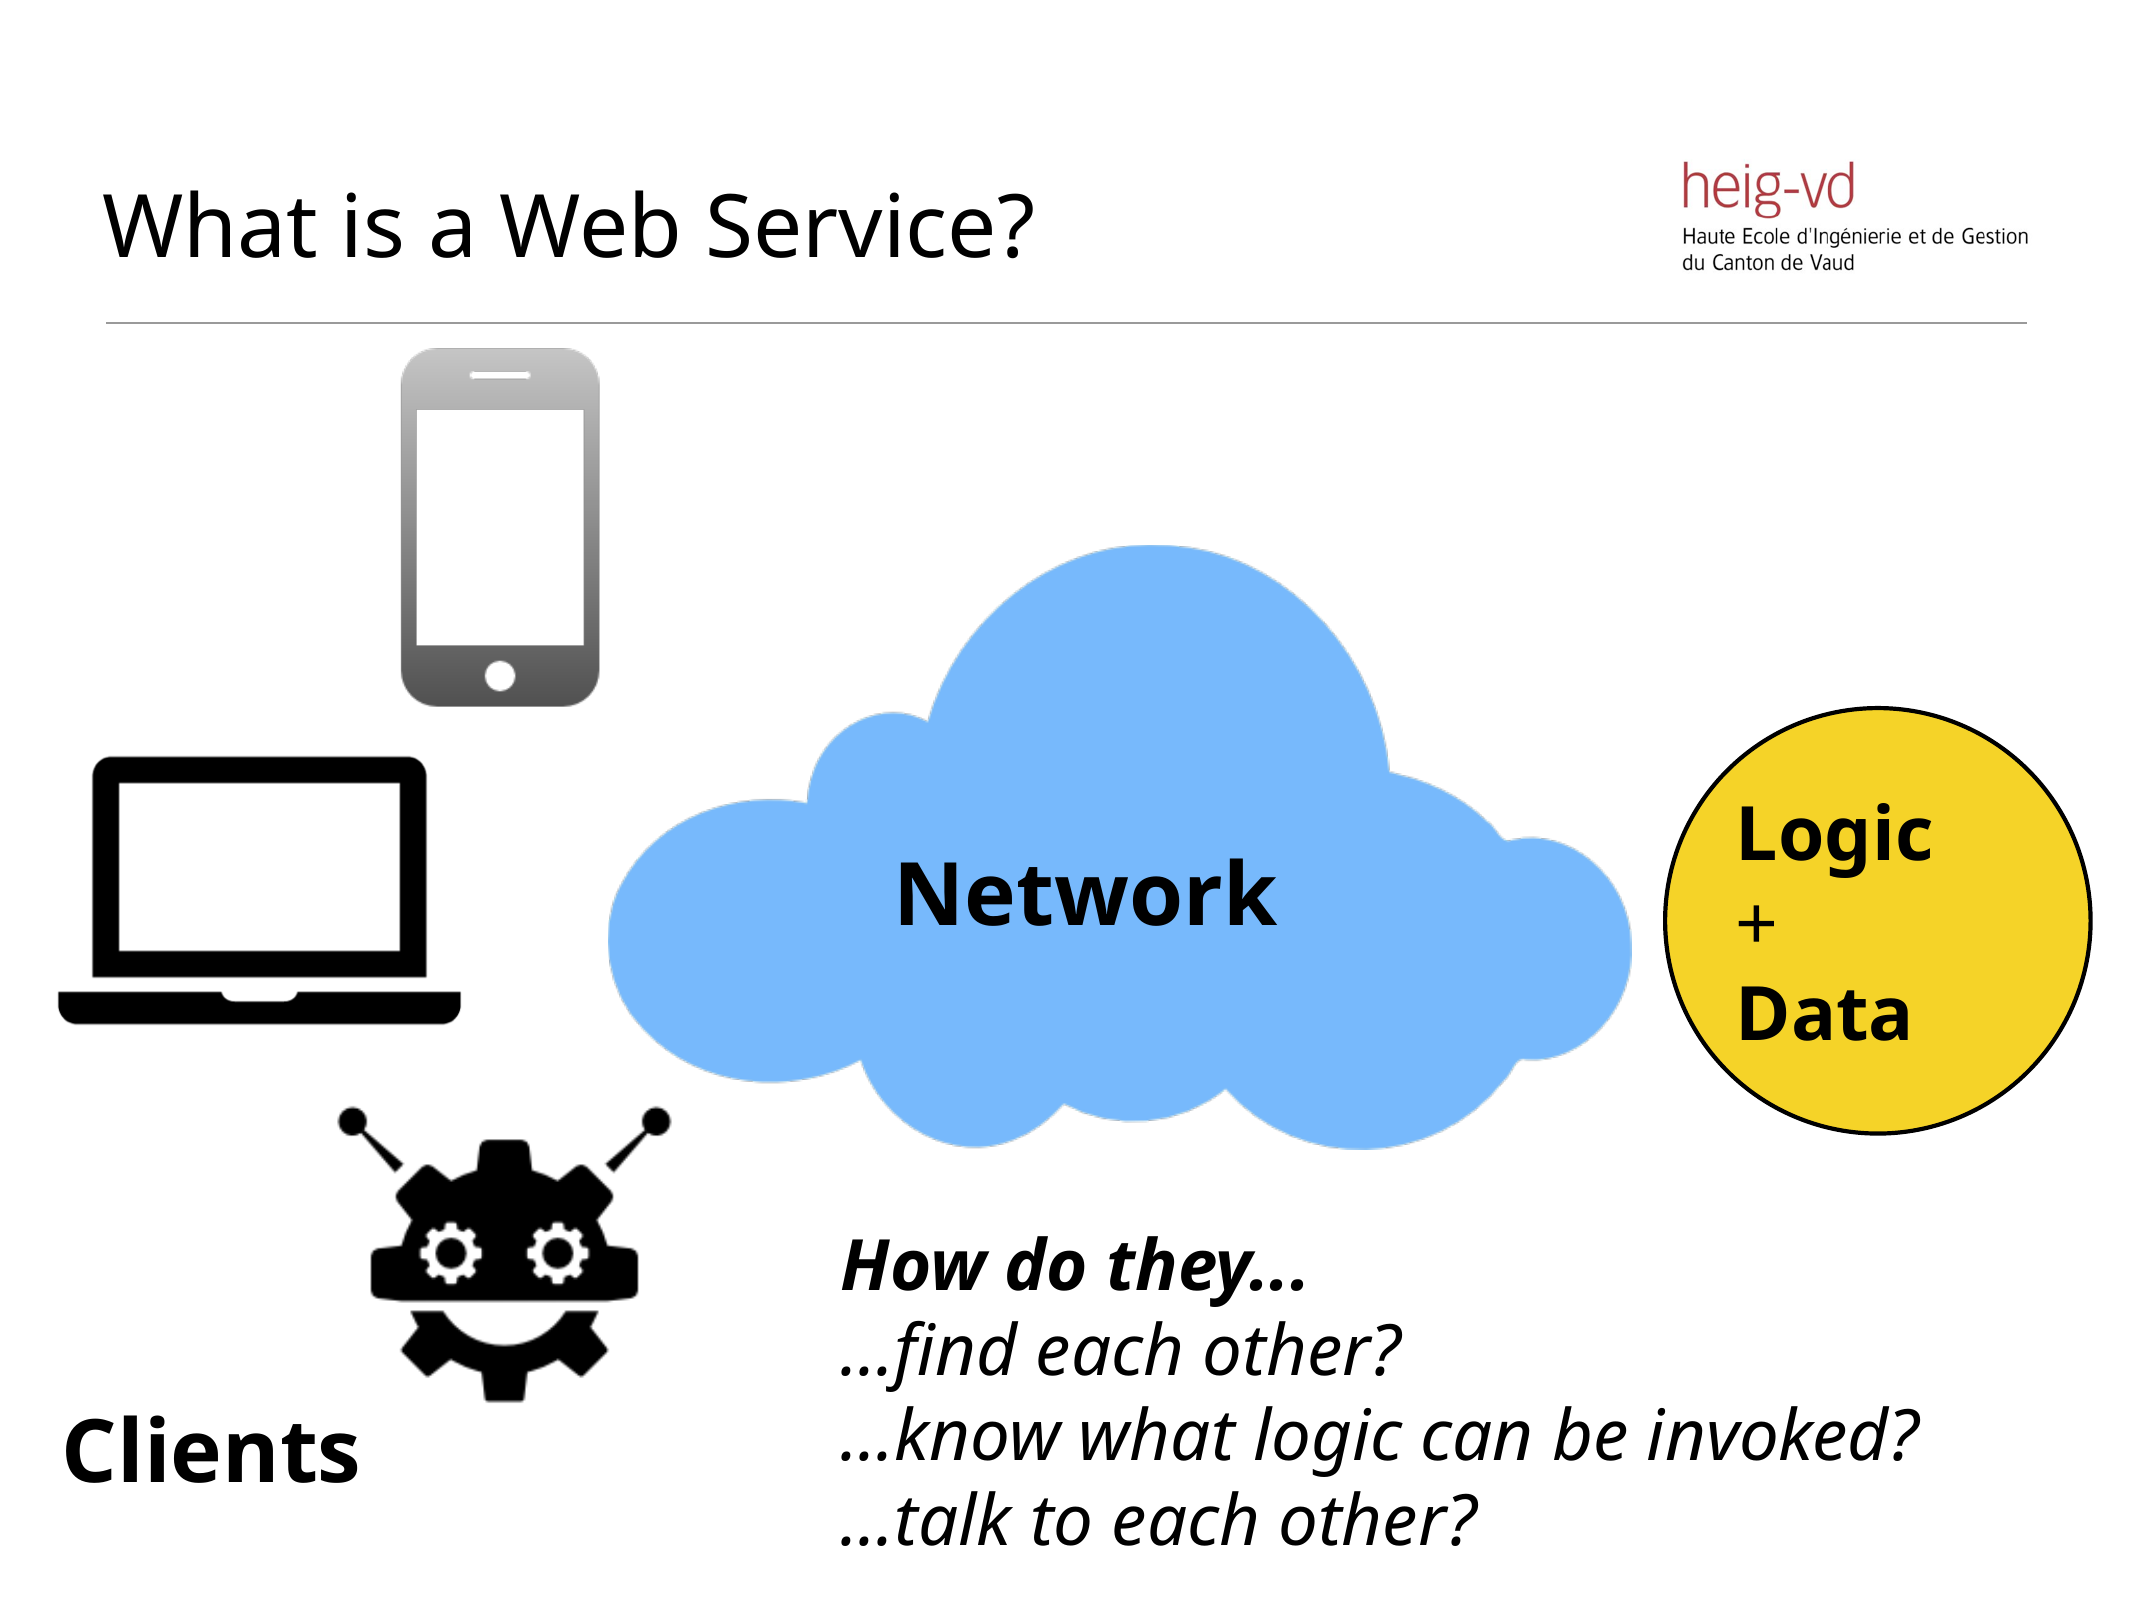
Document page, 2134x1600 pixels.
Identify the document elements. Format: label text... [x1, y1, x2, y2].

text_box Clients [53, 1386, 370, 1509]
picture [9, 332, 1632, 1522]
text_box Network [885, 829, 1287, 952]
text_box How do they... ...find each other? ...know what logic can be invoked? ...talk to each other? [832, 1210, 2046, 1568]
title What is a Web Service? [93, 54, 2040, 284]
text_box Logic + Data [1665, 708, 2091, 1134]
